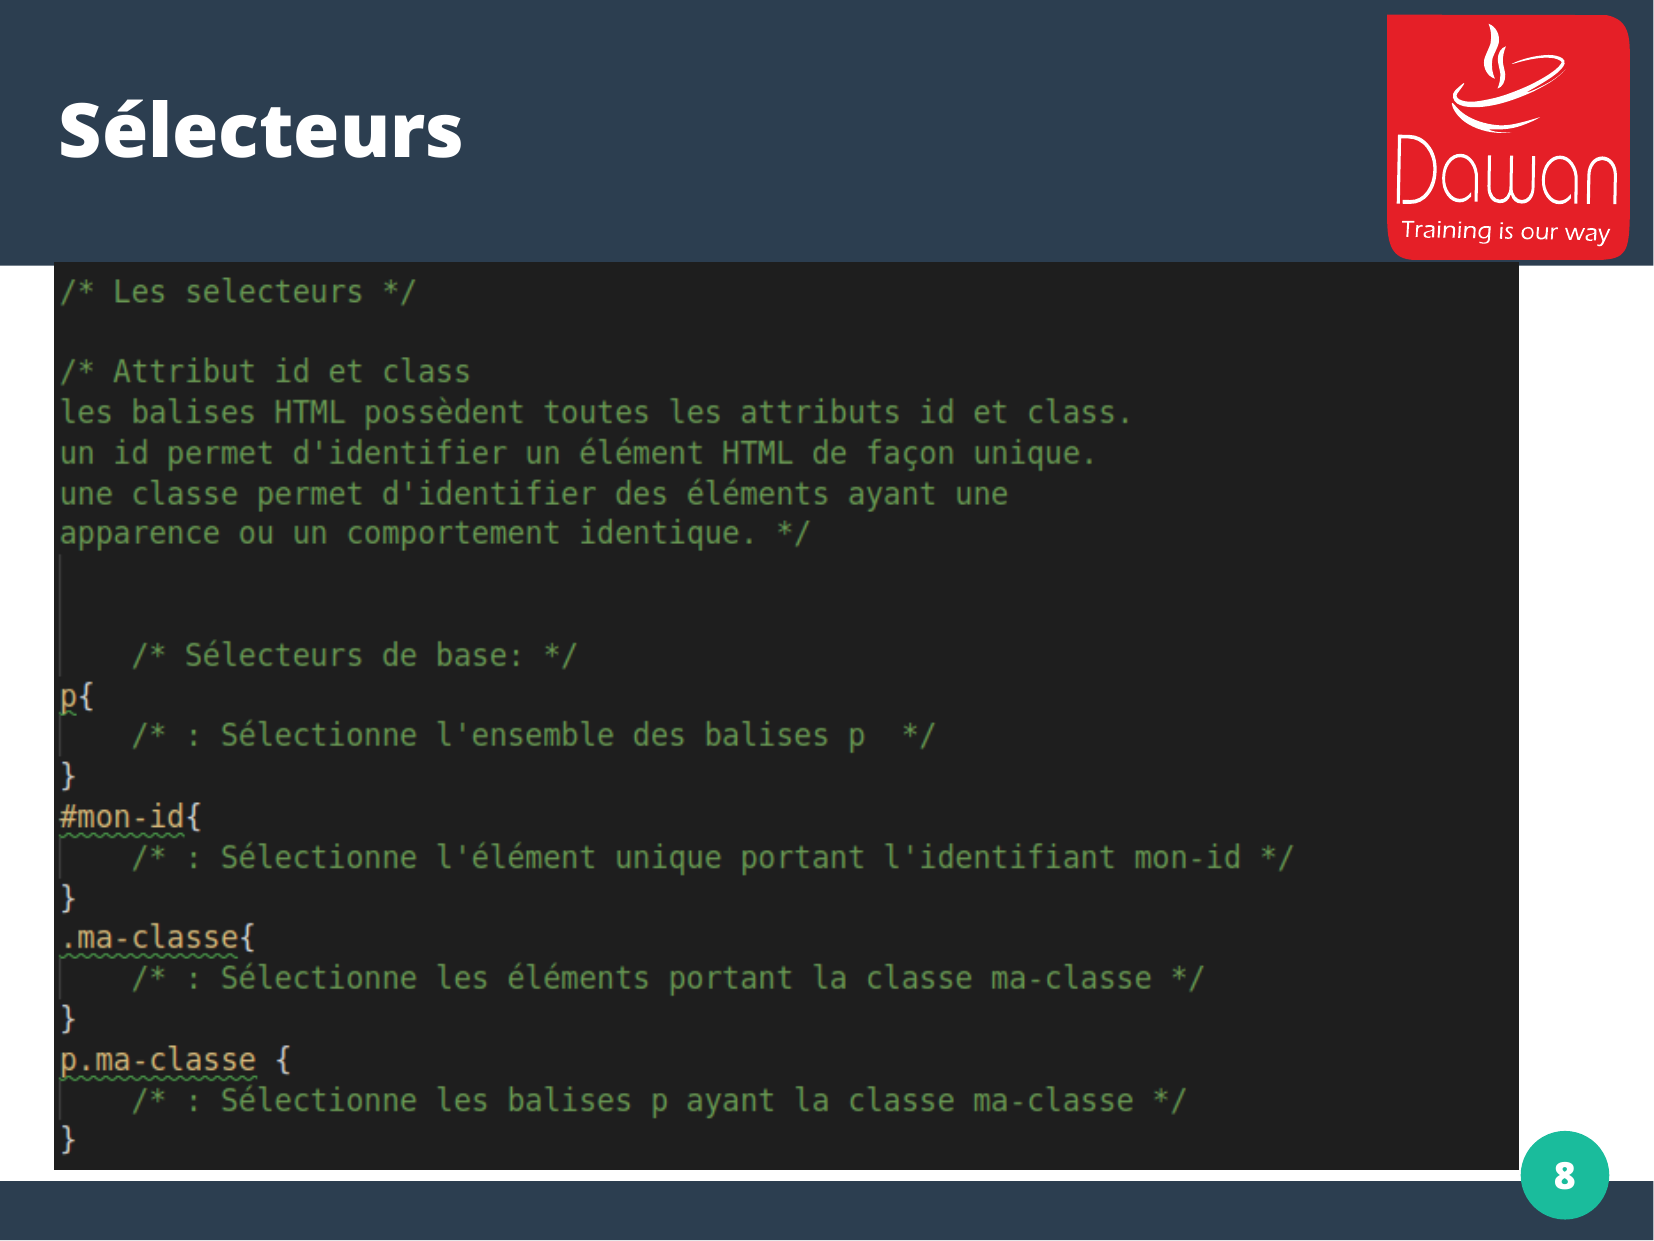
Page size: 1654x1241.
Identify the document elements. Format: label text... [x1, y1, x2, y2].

picture [54, 262, 1519, 1170]
picture [1387, 14, 1630, 260]
title Sélecteurs [59, 49, 1387, 207]
